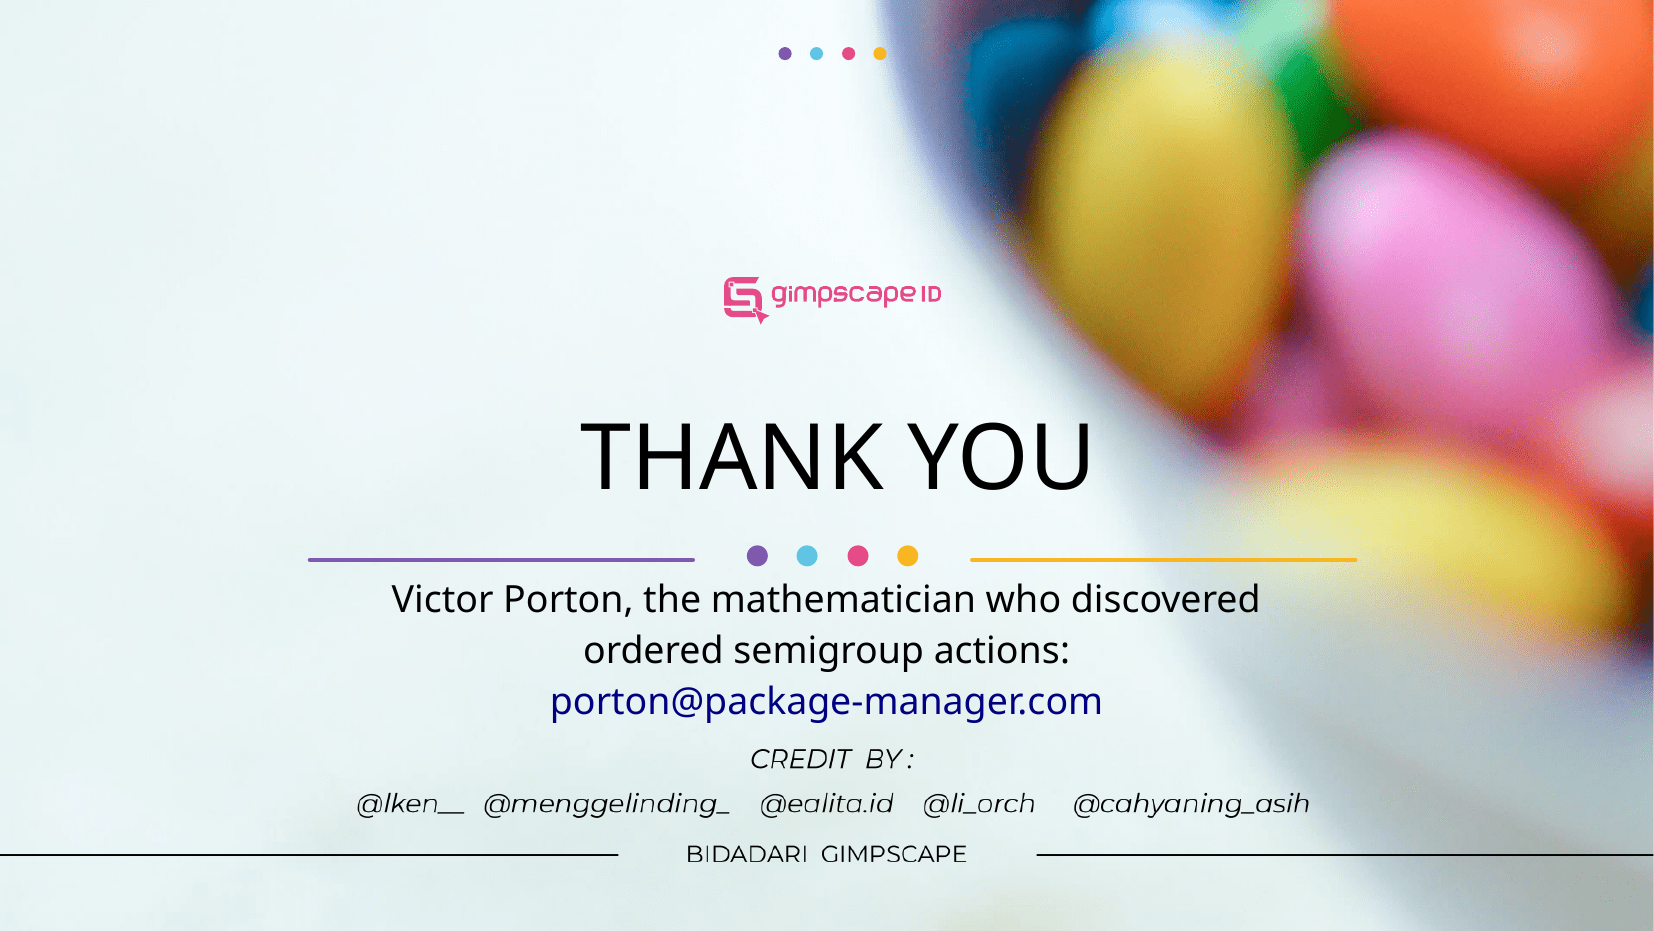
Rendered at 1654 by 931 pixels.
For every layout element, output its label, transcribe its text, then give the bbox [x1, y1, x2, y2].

text_box Victor Porton, the mathematician who discovered ordered semigroup actions: porton@package-manager.com [797, 620, 857, 680]
text_box [724, 277, 759, 306]
text_box [866, 286, 882, 302]
text_box [884, 286, 898, 308]
text_box [794, 286, 816, 302]
text_box [928, 286, 941, 302]
text_box [778, 47, 792, 61]
text_box [847, 545, 869, 567]
text_box [873, 47, 887, 61]
text_box [746, 545, 768, 567]
title THANK YOU [94, 376, 1583, 532]
text_box [796, 545, 818, 567]
text_box [771, 286, 787, 308]
text_box [809, 47, 824, 61]
text_box [900, 286, 917, 302]
text_box [818, 286, 848, 308]
text_box [849, 286, 865, 302]
picture [0, 0, 1654, 931]
text_box [842, 47, 856, 61]
text_box [724, 288, 770, 325]
text_box [921, 286, 925, 302]
text_box [897, 545, 919, 567]
